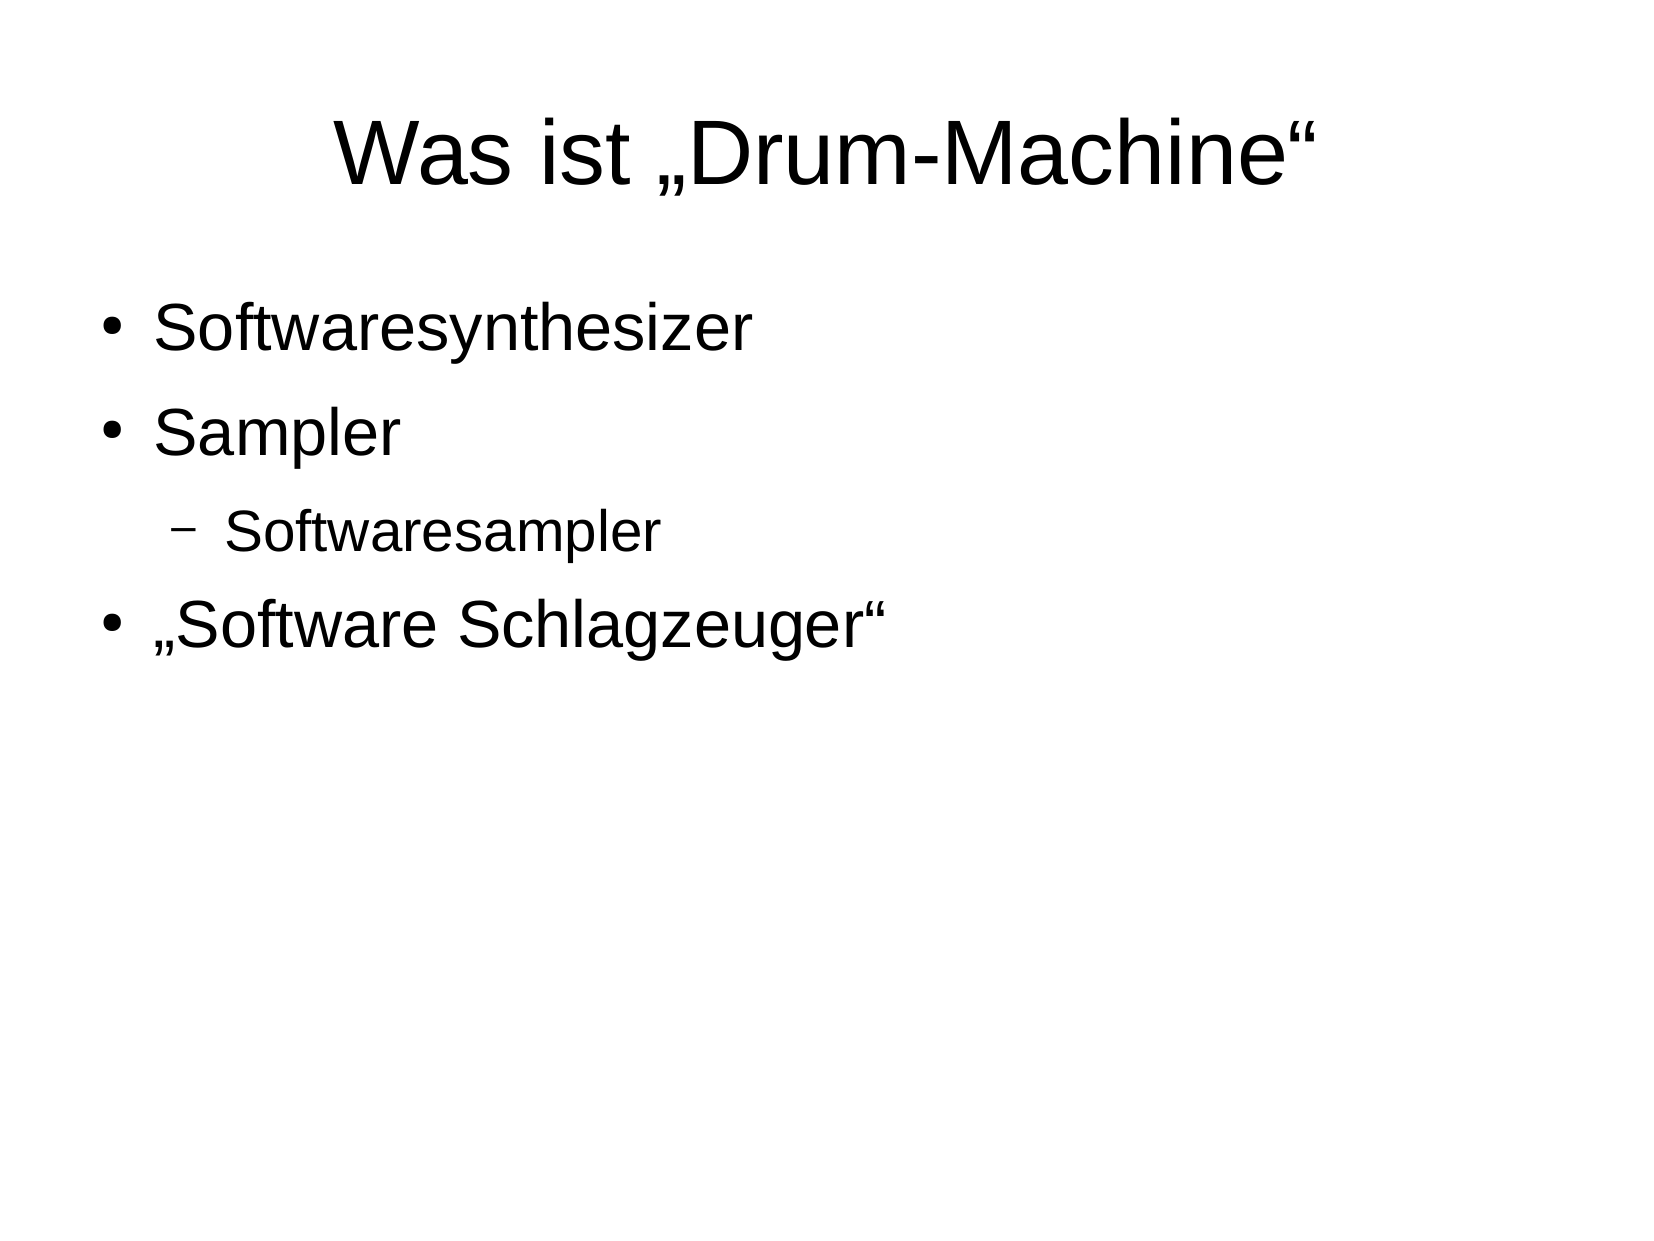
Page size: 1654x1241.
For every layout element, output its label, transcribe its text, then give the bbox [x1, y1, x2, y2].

title Was ist „Drum-Machine“ [82, 49, 1571, 257]
list Softwaresynthesizer Sampler Softwaresampler „Software Schlagzeuger“ [82, 290, 1571, 1109]
